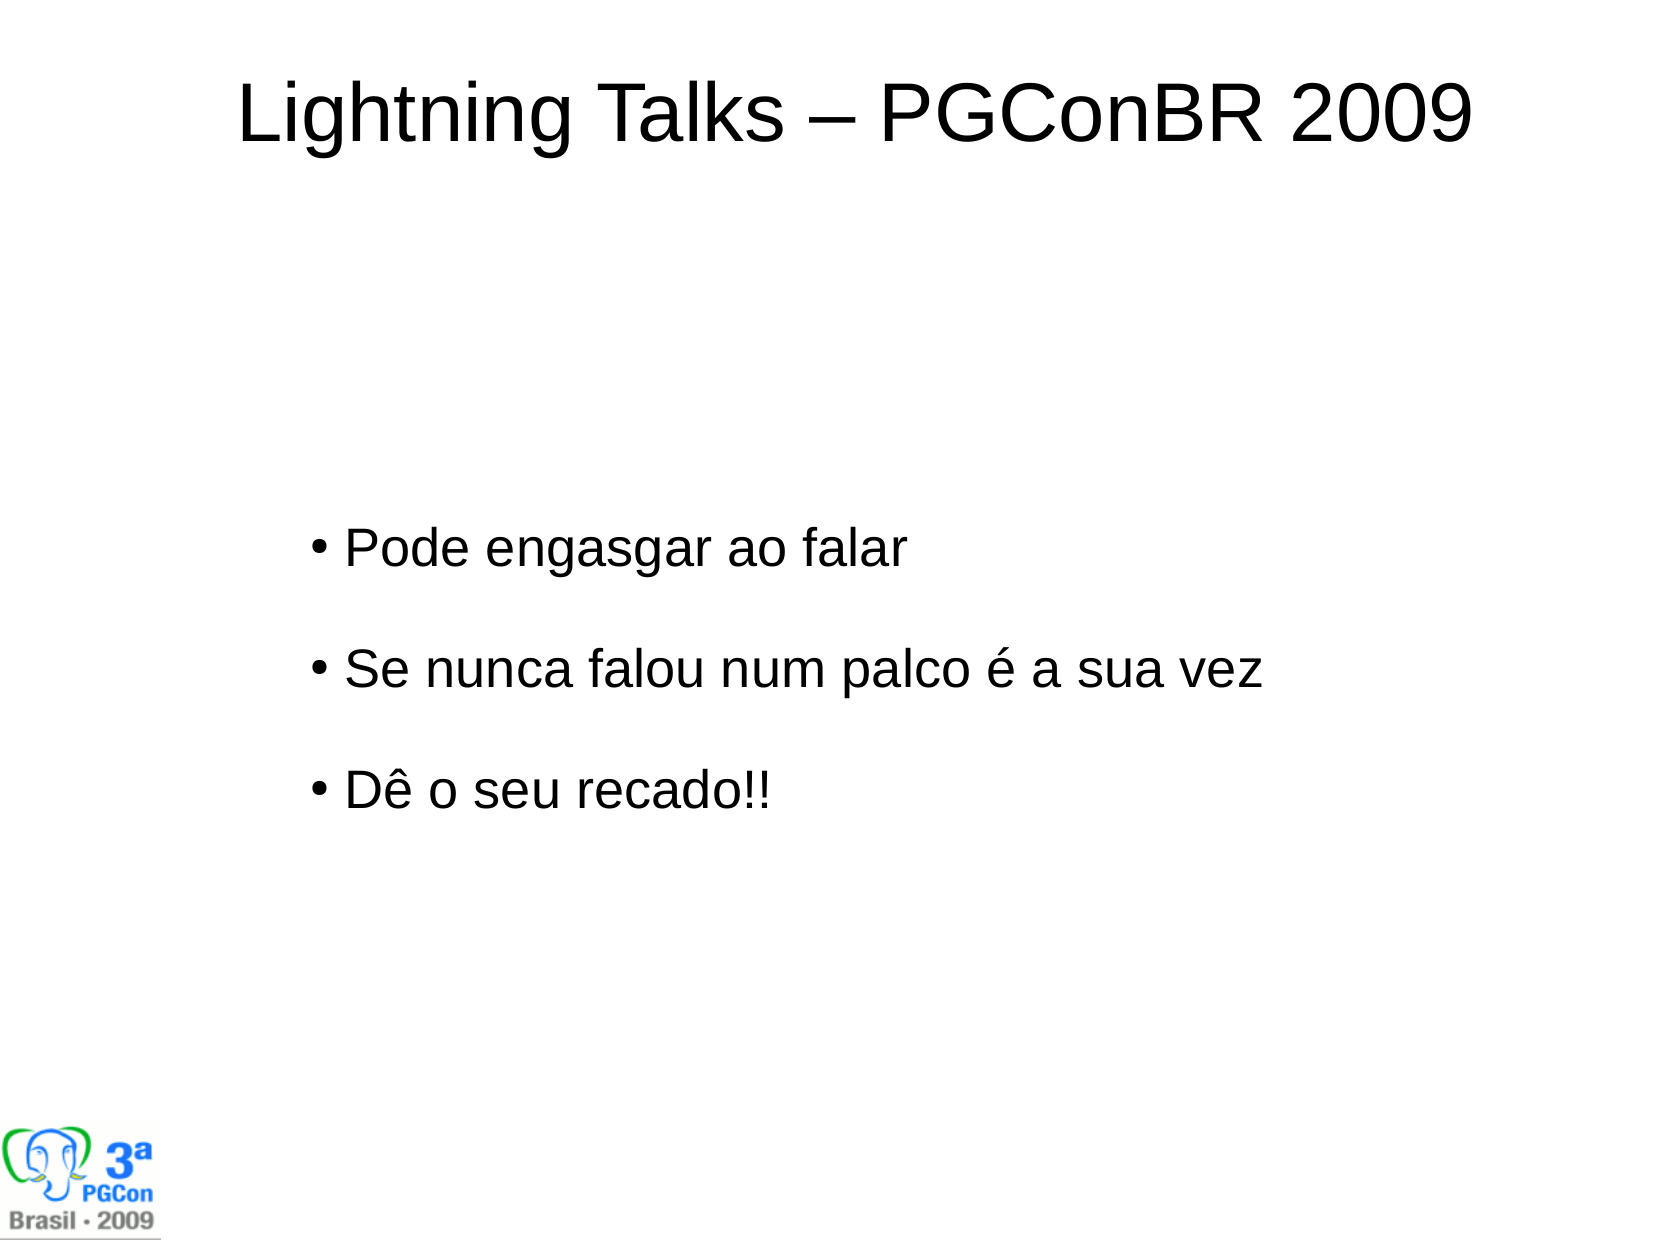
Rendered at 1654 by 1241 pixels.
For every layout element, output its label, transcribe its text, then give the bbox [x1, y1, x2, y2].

text_box Pode engasgar ao falar Se nunca falou num palco é a sua vez Dê o seu recado!! [295, 449, 1359, 973]
picture [0, 1119, 161, 1241]
text_box Lightning Talks – PGConBR 2009 [88, 59, 1625, 266]
